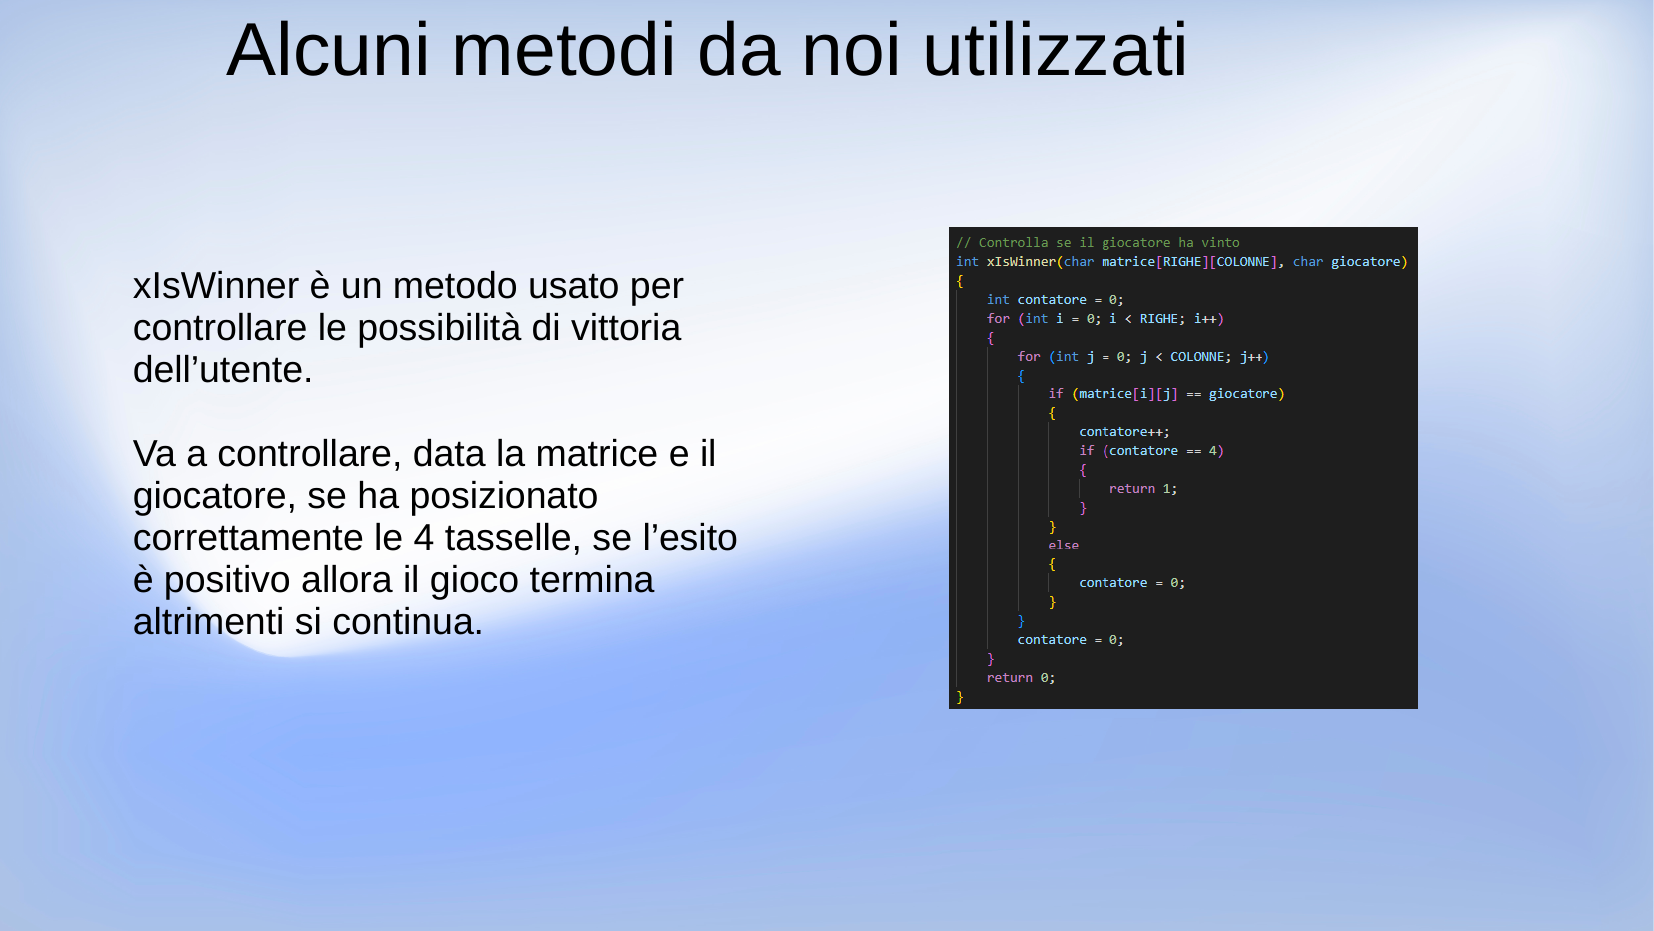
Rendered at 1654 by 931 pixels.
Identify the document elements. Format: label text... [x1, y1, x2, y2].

text_box xIsWinner è un metodo usato per controllare le possibilità di vittoria dell’utente. Va a controllare, data la matrice e il giocatore, se ha posizionato correttamente le 4 tasselle, se l’esito è positivo allora il gioco termina altrimenti si continua. [118, 256, 768, 650]
picture [0, 0, 1654, 931]
text_box Alcuni metodi da noi utilizzati [118, 0, 1300, 198]
